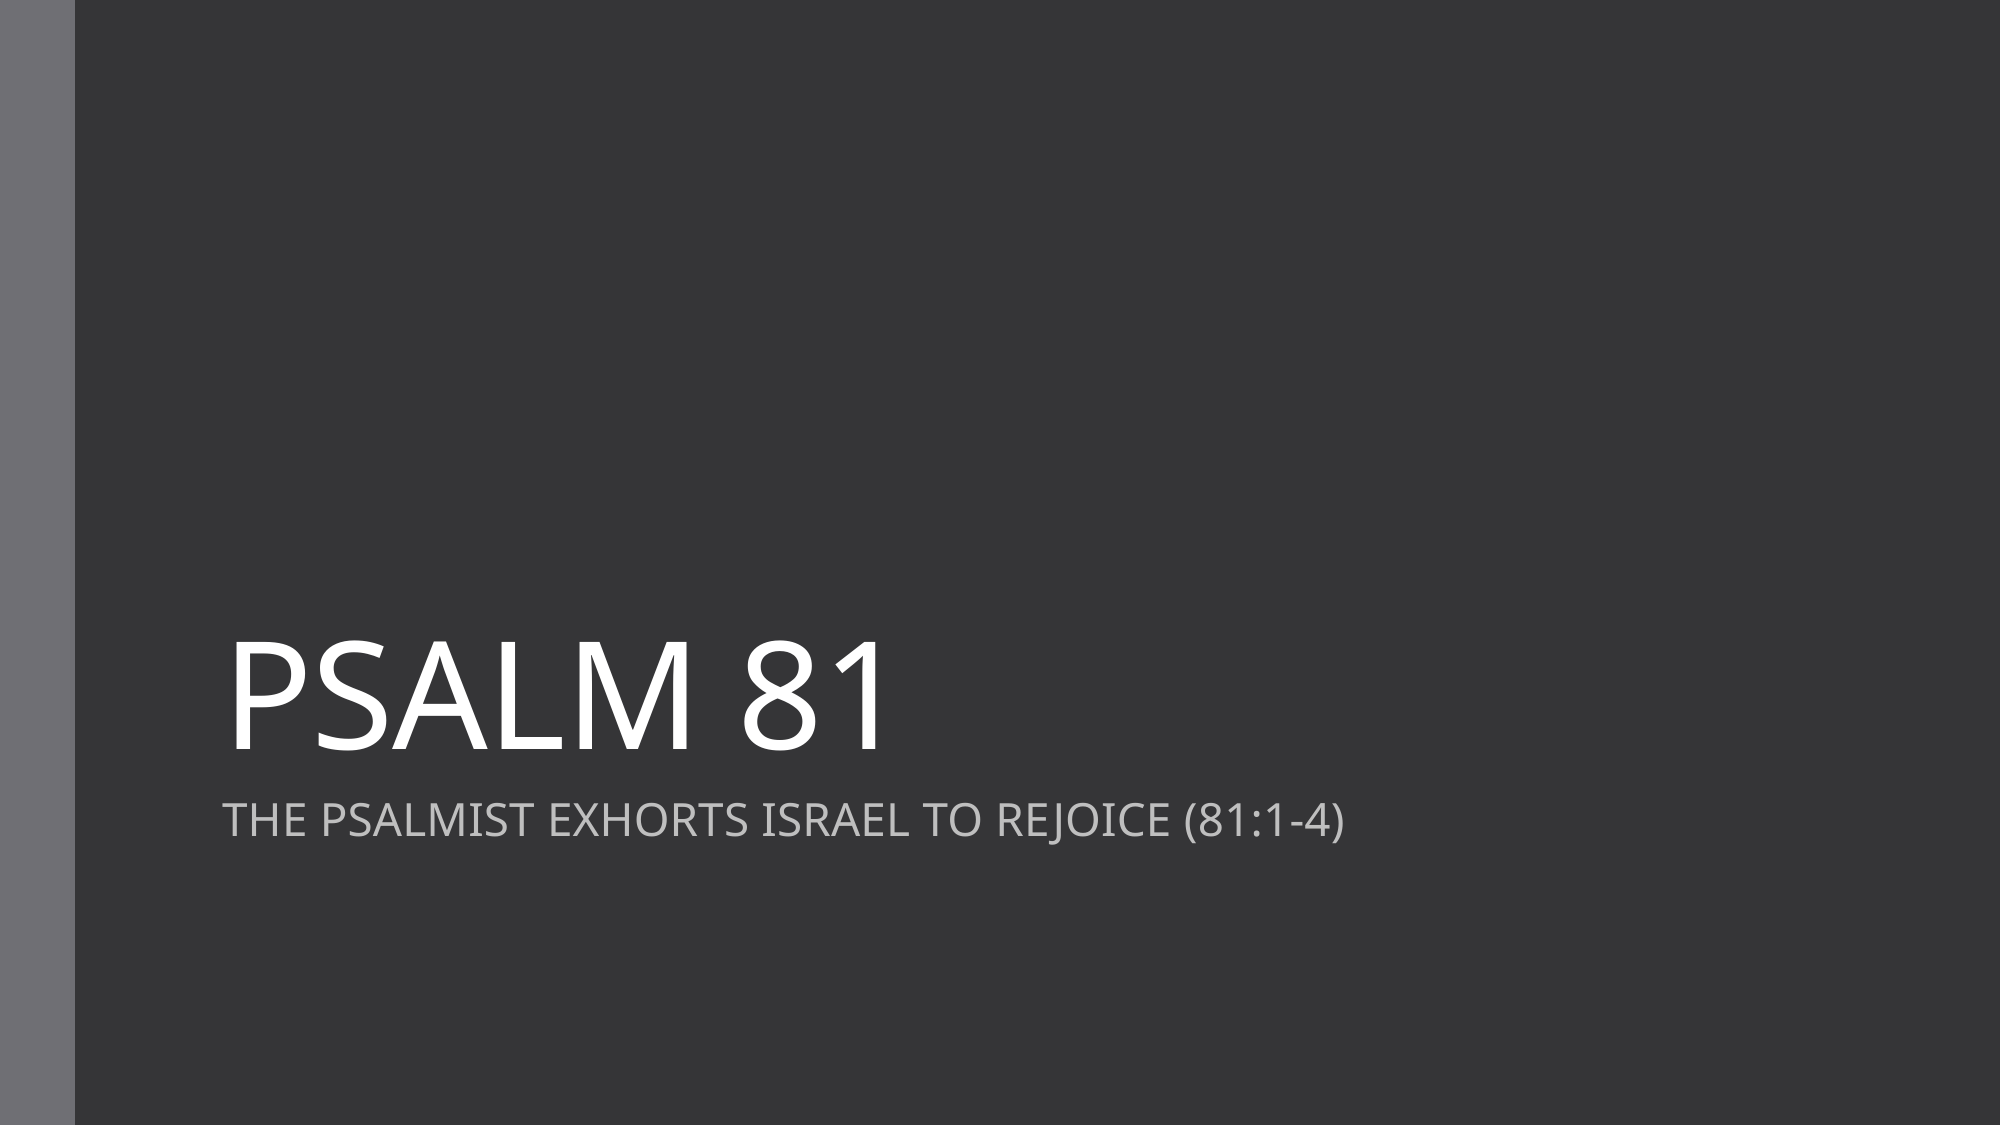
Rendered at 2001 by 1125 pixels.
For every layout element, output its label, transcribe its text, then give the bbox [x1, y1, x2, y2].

subtitle THE PSALMIST EXHORTS ISRAEL TO REJOICE (81:1-4) [206, 787, 1752, 1066]
title PSALM 81 [206, 124, 1752, 787]
